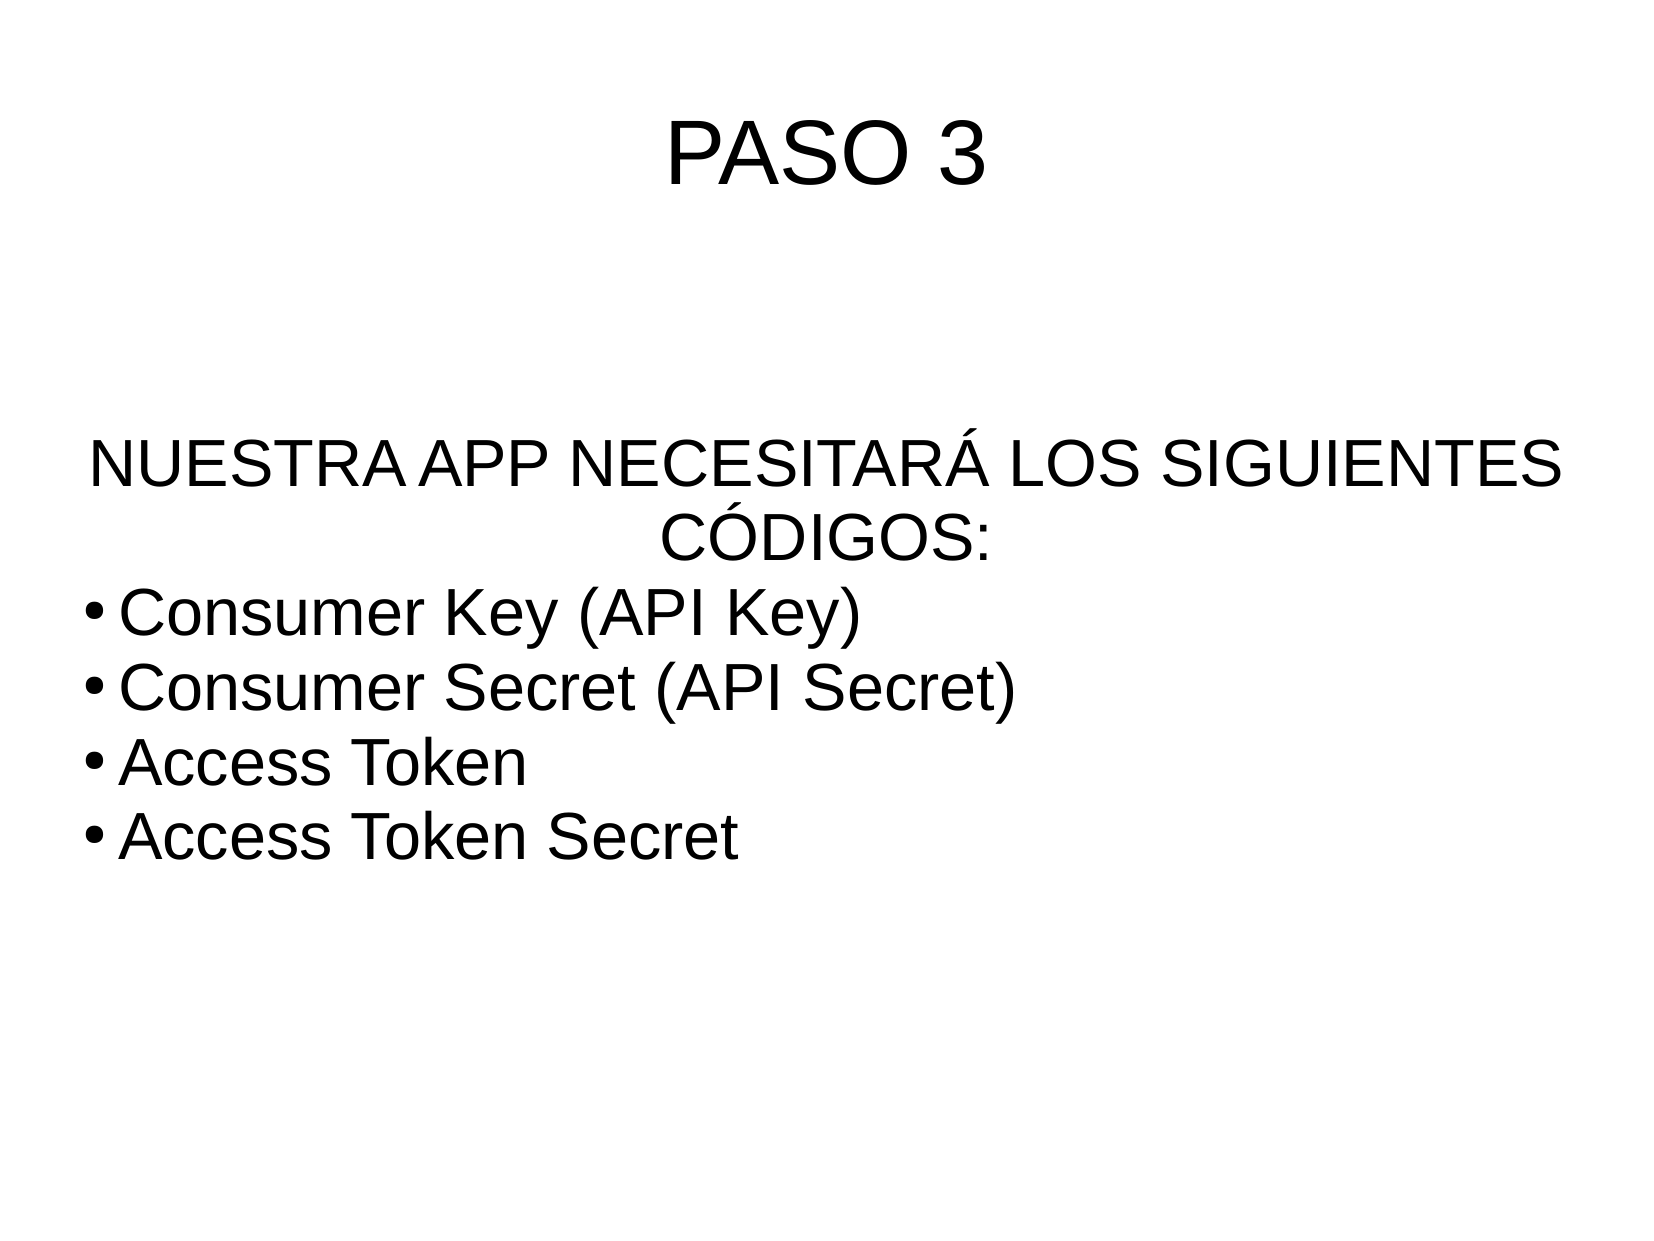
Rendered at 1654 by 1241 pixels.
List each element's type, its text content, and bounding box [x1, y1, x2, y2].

subtitle NUESTRA APP NECESITARÁ LOS SIGUIENTES CÓDIGOS: Consumer Key (API Key) Consumer Secret (API Secret) Access Token Access Token Secret [82, 290, 1571, 1010]
title PASO 3 [82, 49, 1571, 257]
